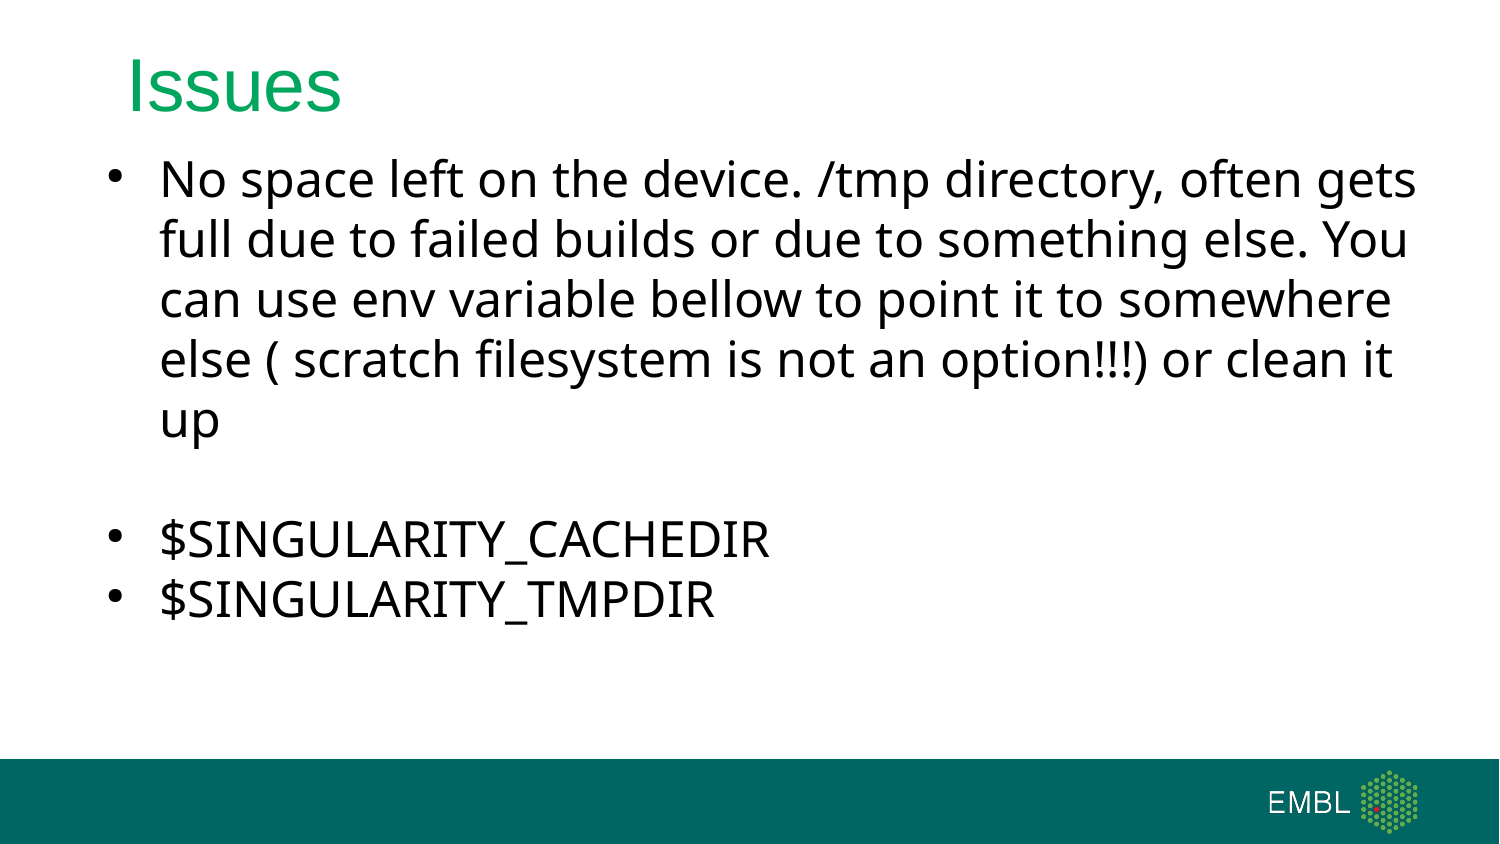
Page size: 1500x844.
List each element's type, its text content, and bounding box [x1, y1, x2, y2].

text_box Issues [111, 36, 526, 136]
text_box No space left on the device. /tmp directory, often gets full due to failed builds or due to something else. You can use env variable bellow to point it to somewhere else ( scratch filesystem is not an option!!!) or clean it up $SINGULARITY_CACHEDIR $SINGULARITY_TMPDIR [88, 147, 1426, 683]
